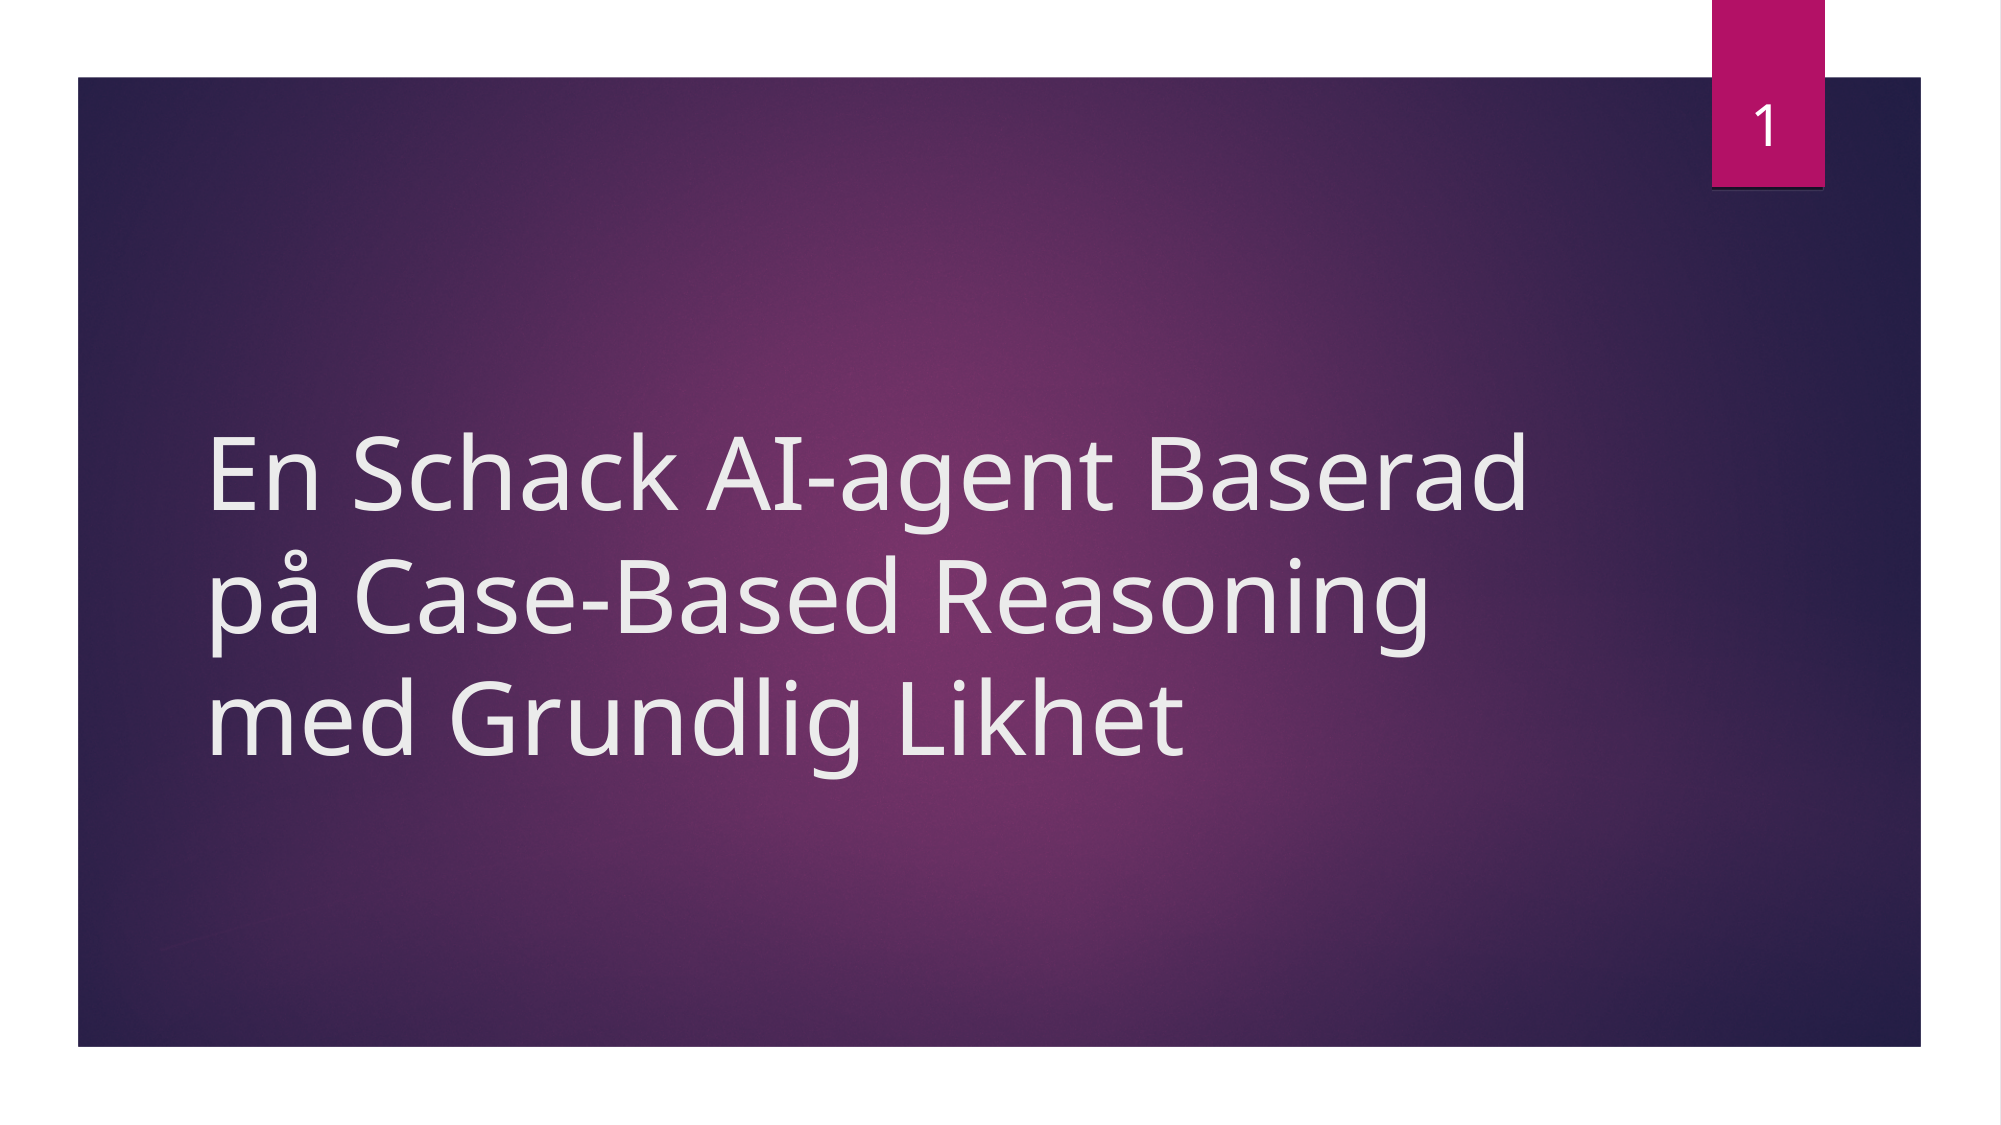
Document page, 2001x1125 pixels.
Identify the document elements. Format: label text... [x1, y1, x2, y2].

text_box [1698, 48, 1836, 175]
title En Schack AI-agent Baserad på Case-Based Reasoning med Grundlig Likhet [189, 344, 1638, 784]
